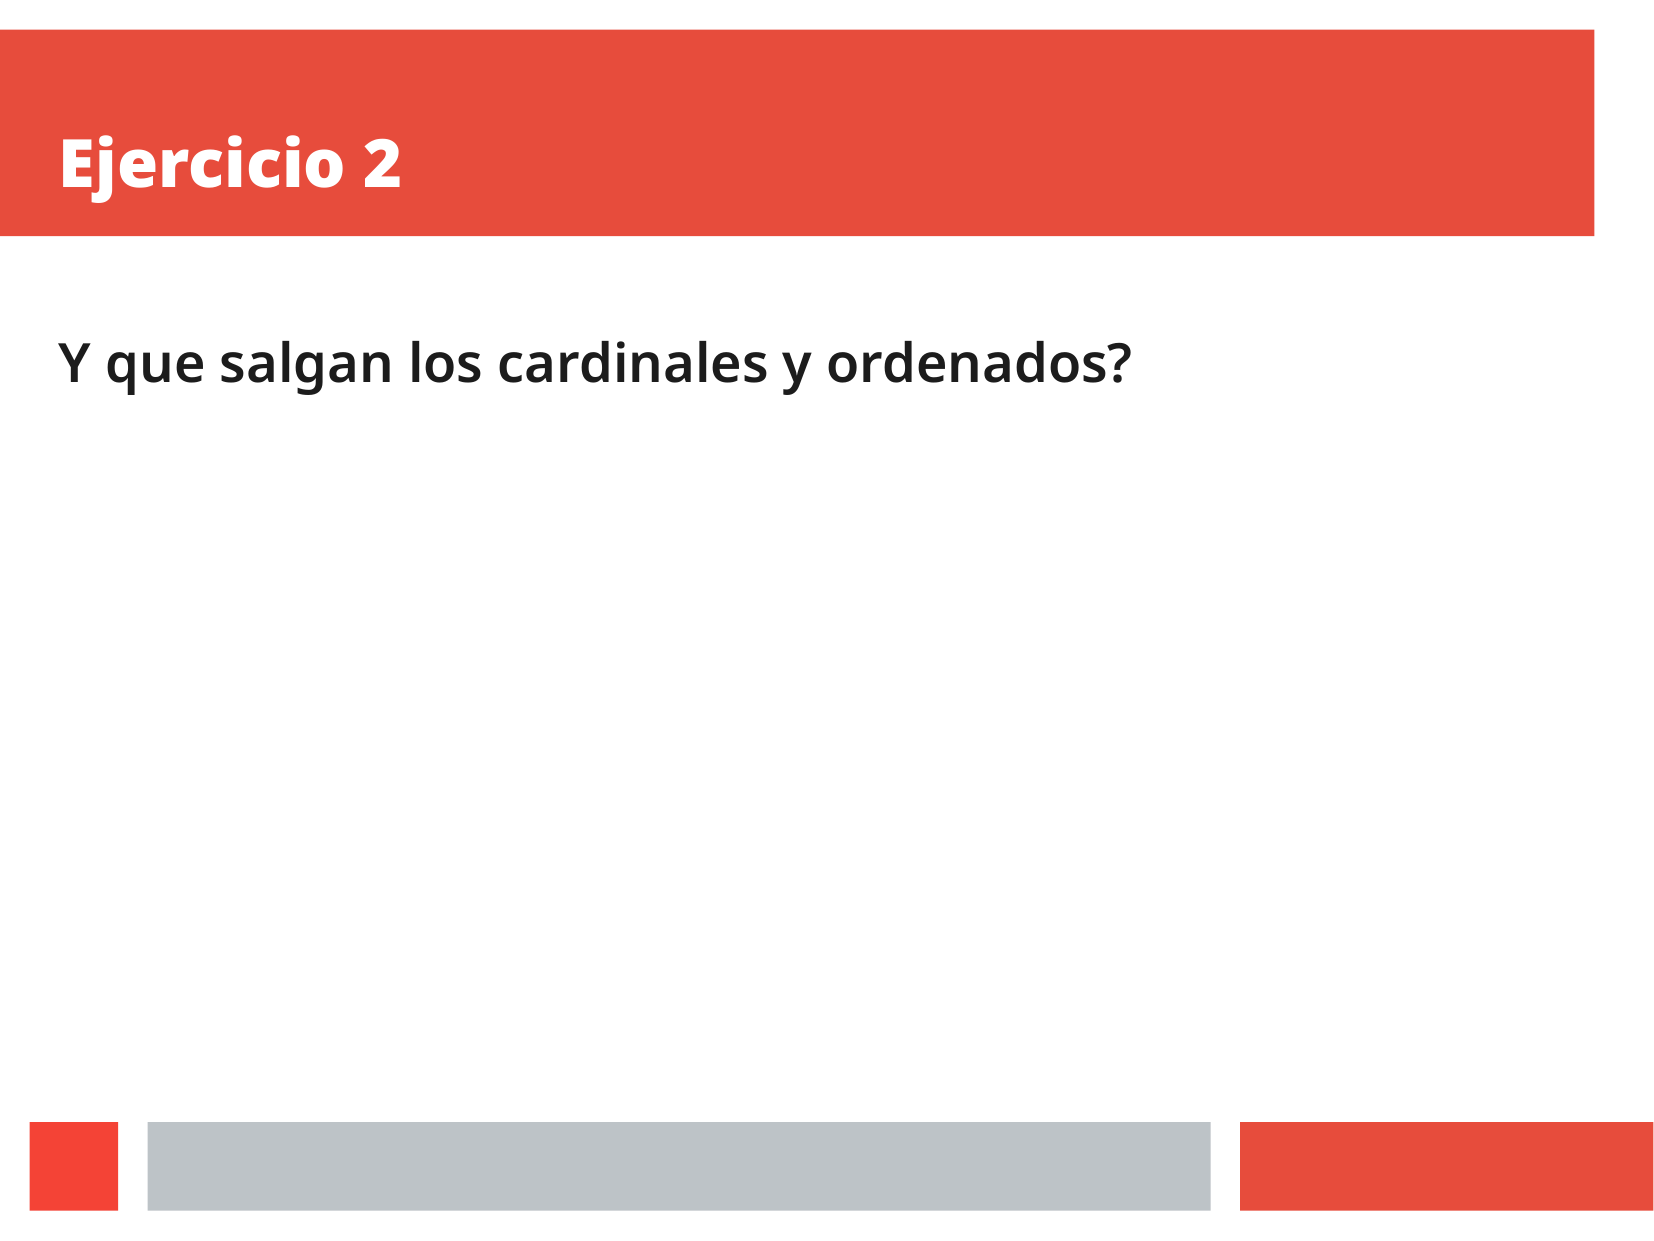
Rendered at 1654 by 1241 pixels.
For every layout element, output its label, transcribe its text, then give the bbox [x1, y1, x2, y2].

title Ejercicio 2 [59, 59, 1595, 207]
list Y que salgan los cardinales y ordenados? [59, 324, 1565, 1093]
